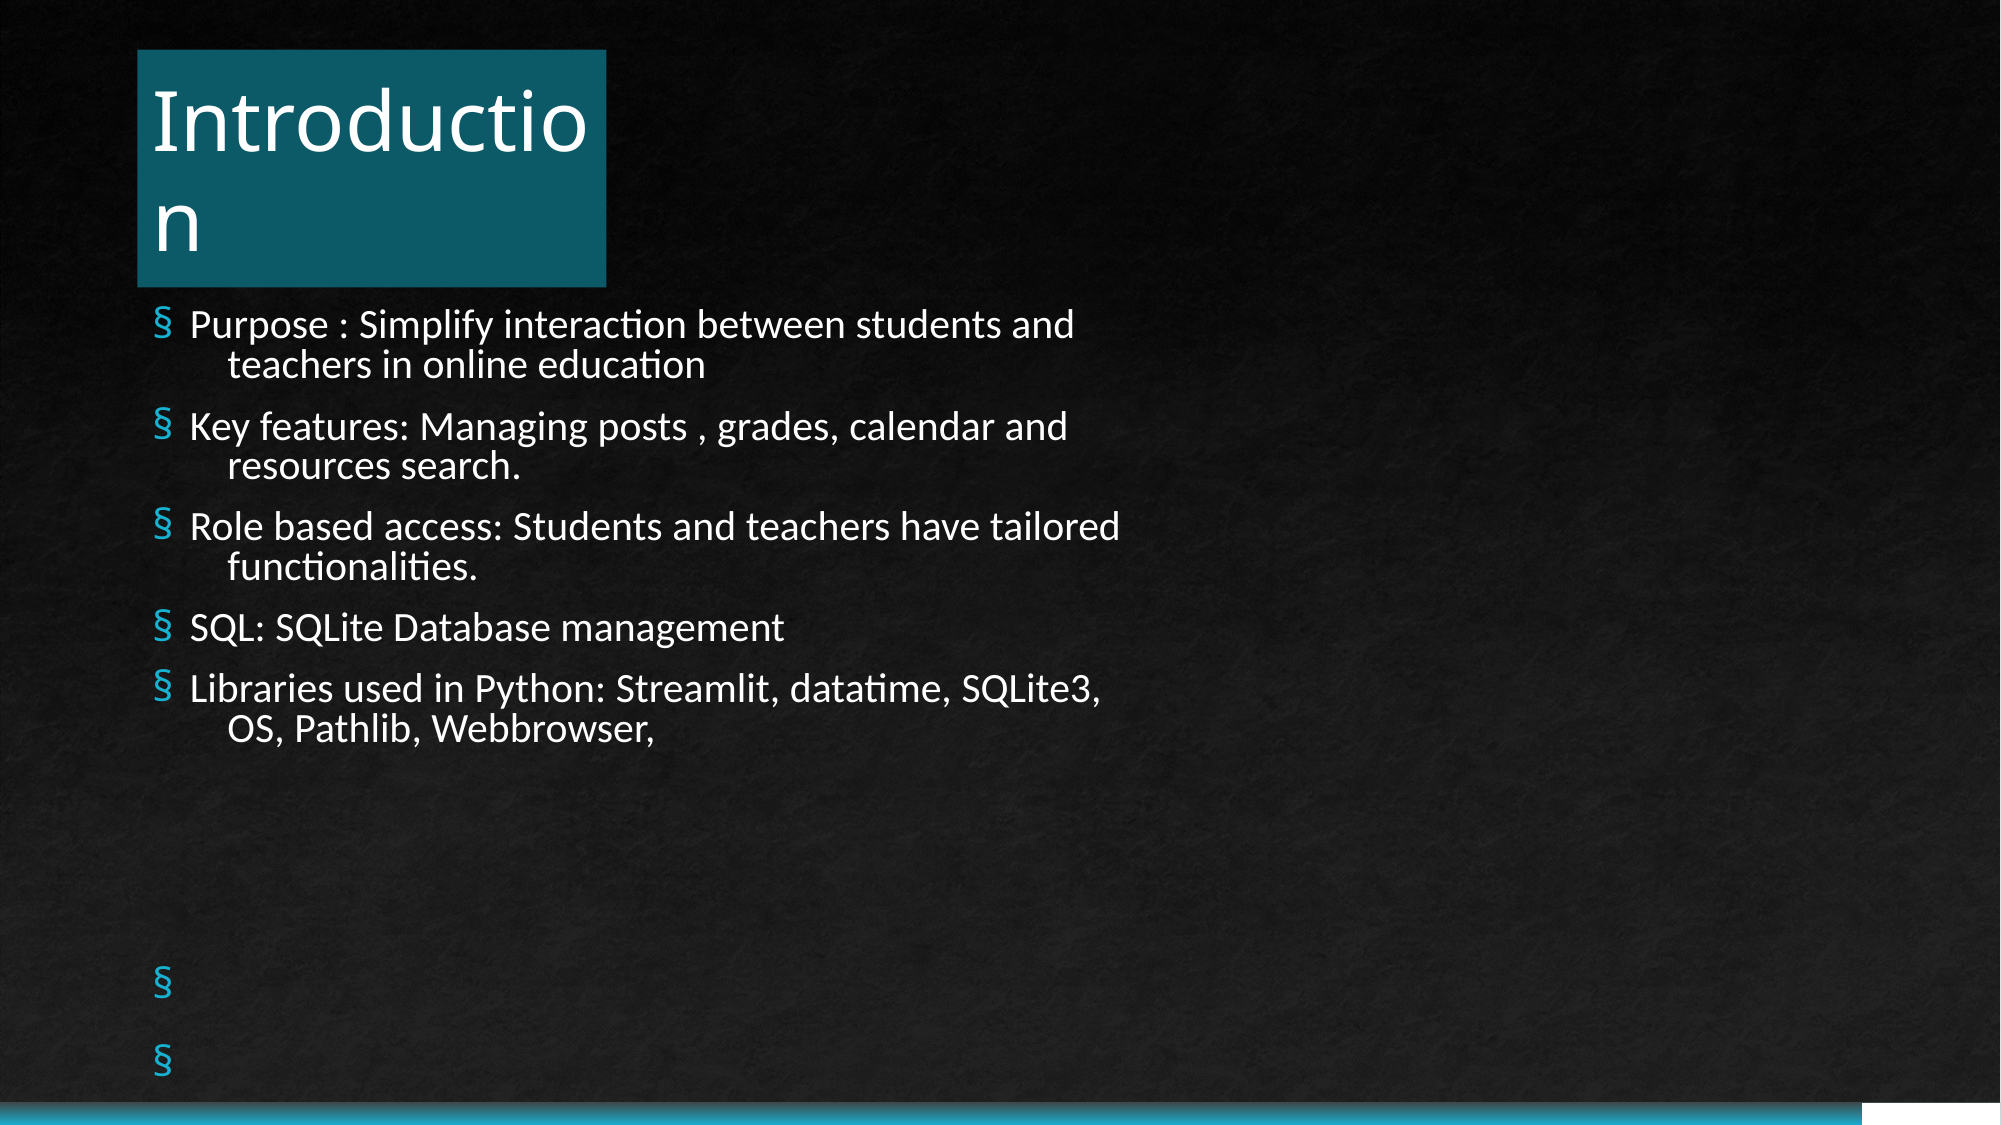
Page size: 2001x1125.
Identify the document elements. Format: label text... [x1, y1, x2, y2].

list Purpose : Simplify interaction between students and teachers in online education Key features: Managing posts , grades, calendar and resources search. Role based access: Students and teachers have tailored functionalities. SQL: SQLite Database management Libraries used in Python: Streamlit, datatime, SQLite3, OS, Pathlib, Webbrowser, [137, 299, 1167, 1014]
title Introduction [137, 49, 607, 288]
